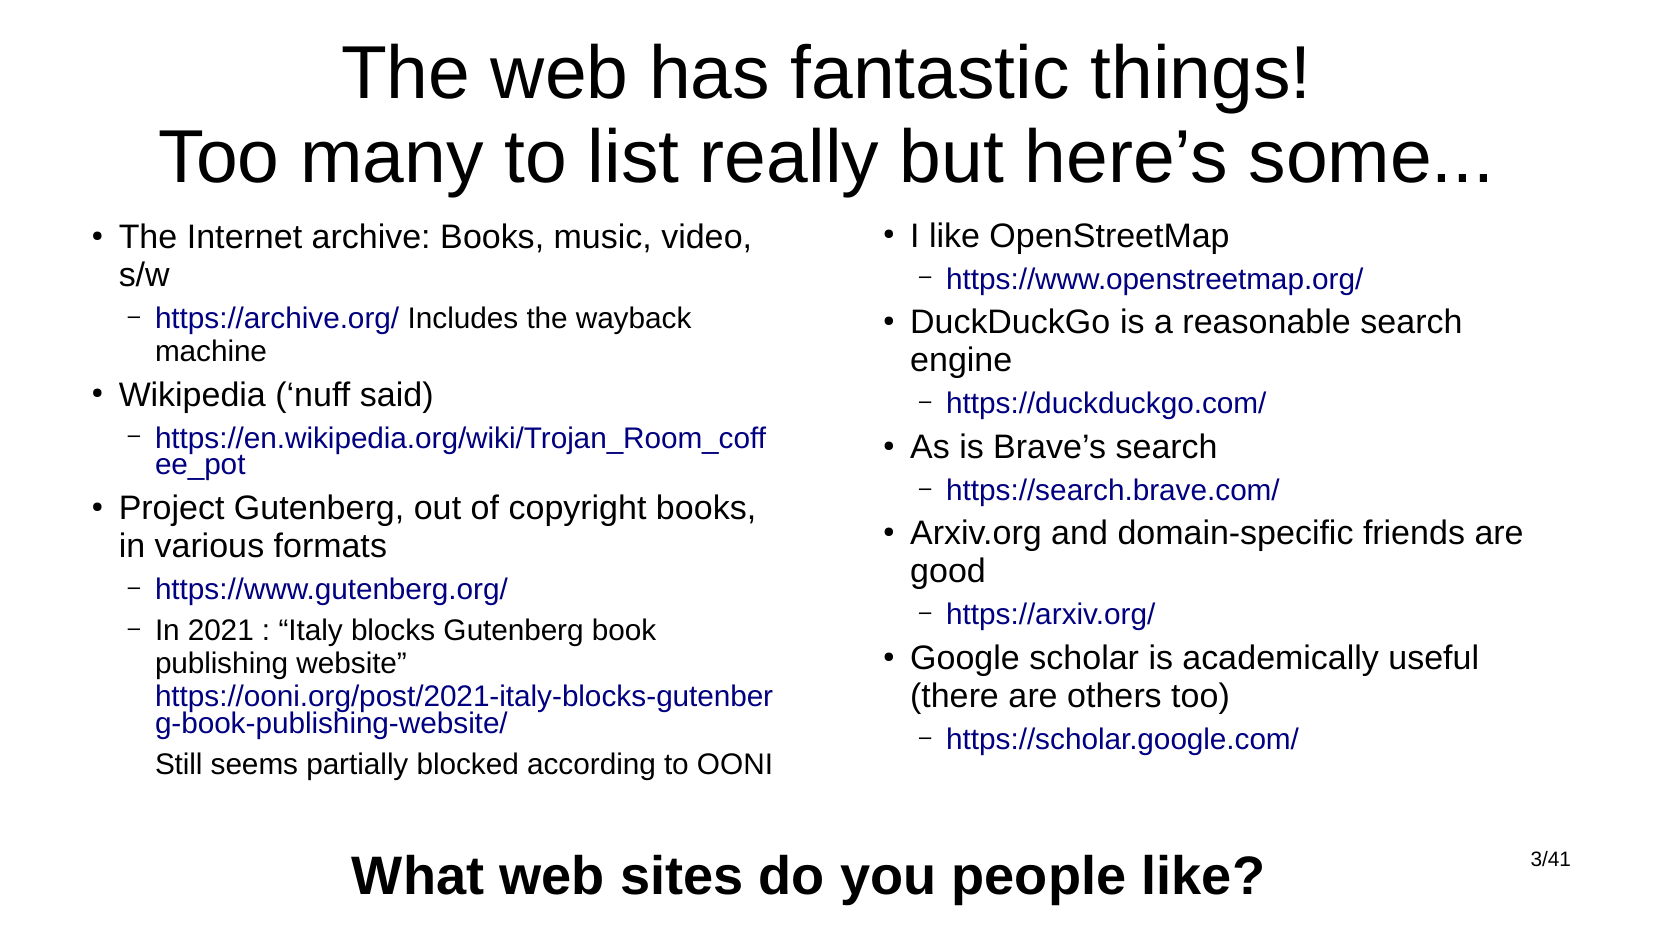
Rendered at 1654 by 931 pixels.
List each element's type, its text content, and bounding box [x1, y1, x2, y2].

text_box What web sites do you people like? [271, 838, 1347, 914]
title The web has fantastic things! Too many to list really but here’s some... [82, 30, 1571, 199]
list The Internet archive: Books, music, video, s/w https://archive.org/ Includes the wayback machine Wikipedia (‘nuff said) https://en.wikipedia.org/wiki/Trojan_Room_coffee_pot Project Gutenberg, out of copyright books, in various formats https://www.gutenberg.org/ In 2021 : “Italy blocks Gutenberg book publishing website” https://ooni.org/post/2021-italy-blocks-gutenberg-book-publishing-website/ Still seems partially blocked according to OONI [82, 217, 780, 758]
list I like OpenStreetMap https://www.openstreetmap.org/ DuckDuckGo is a reasonable search engine https://duckduckgo.com/ As is Brave’s search https://search.brave.com/ Arxiv.org and domain-specific friends are good https://arxiv.org/ Google scholar is academically useful (there are others too) https://scholar.google.com/ [874, 216, 1571, 756]
